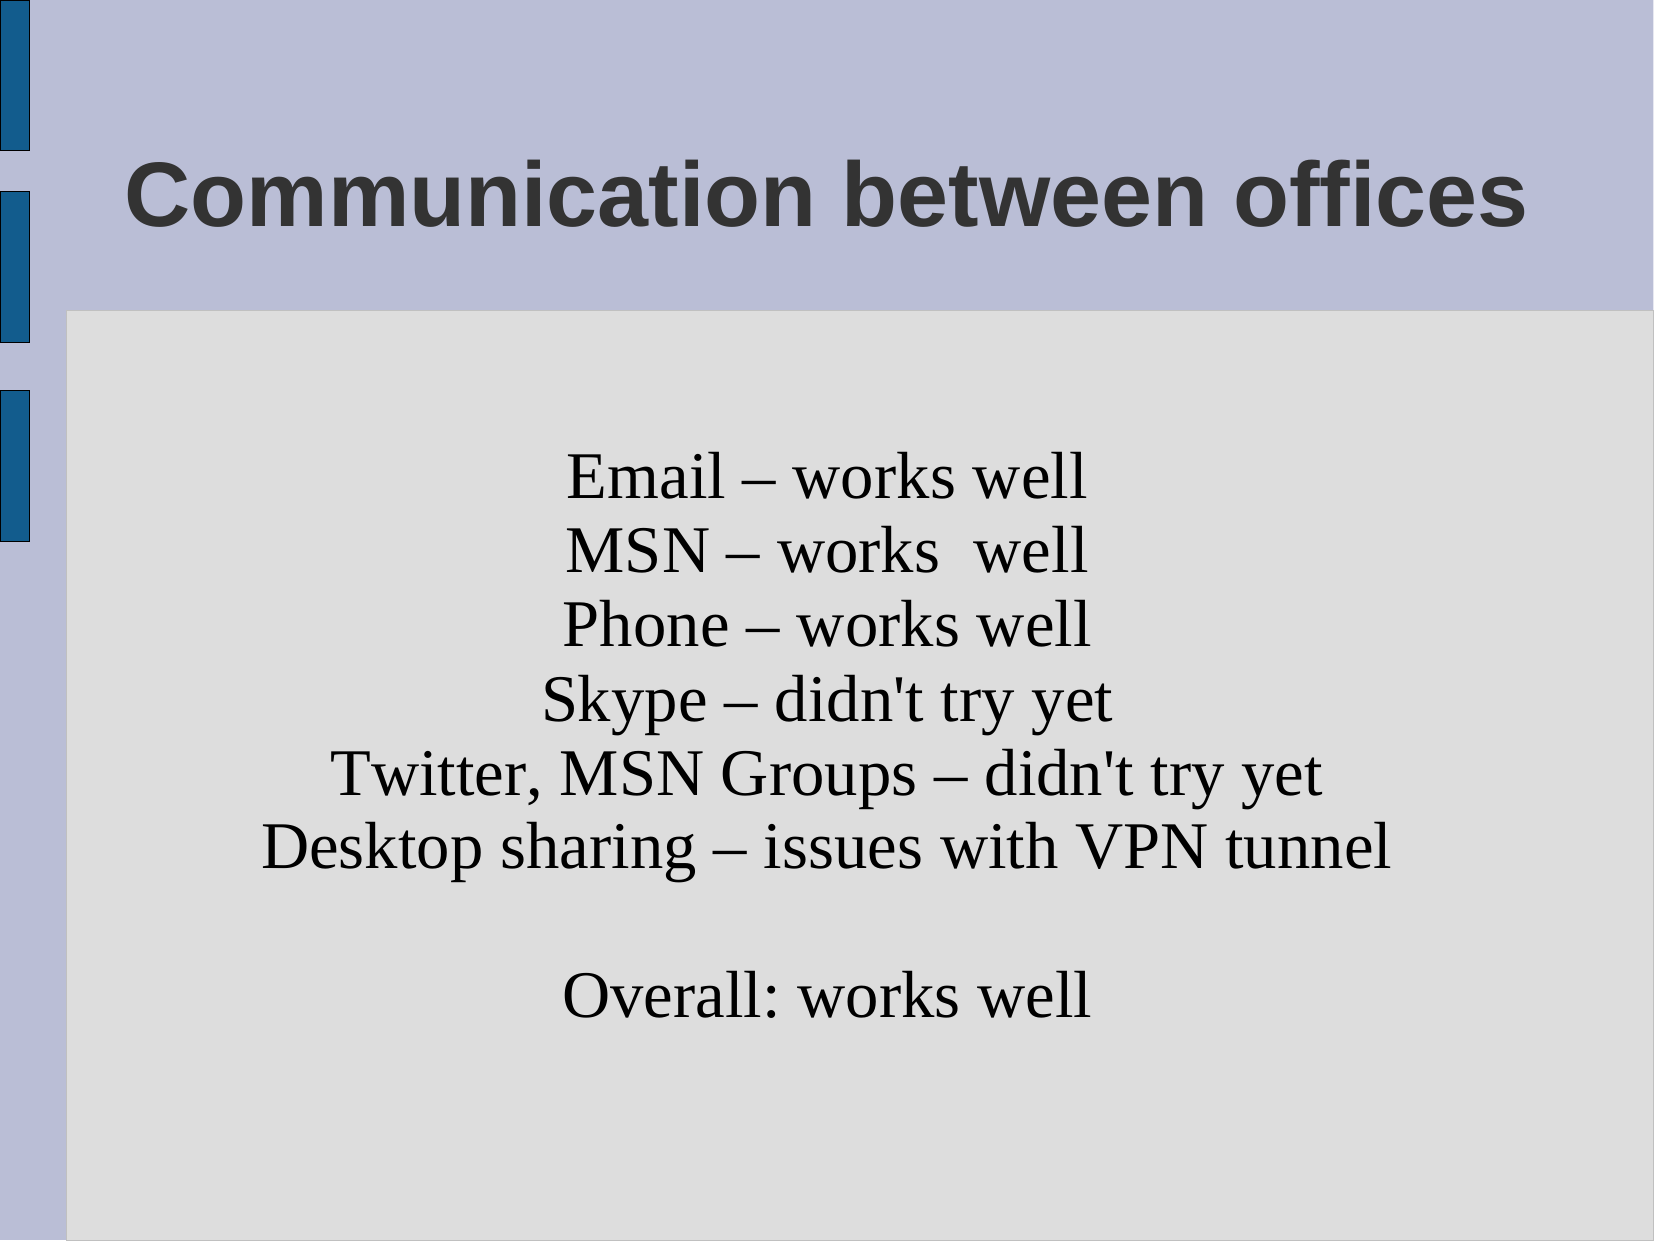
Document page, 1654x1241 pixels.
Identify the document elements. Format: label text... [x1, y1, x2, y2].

subtitle Email – works well MSN – works well Phone – works well Skype – didn't try yet Twitter, MSN Groups – didn't try yet Desktop sharing – issues with VPN tunnel Overall: works well [121, 344, 1534, 1127]
title Communication between offices [121, 91, 1534, 299]
